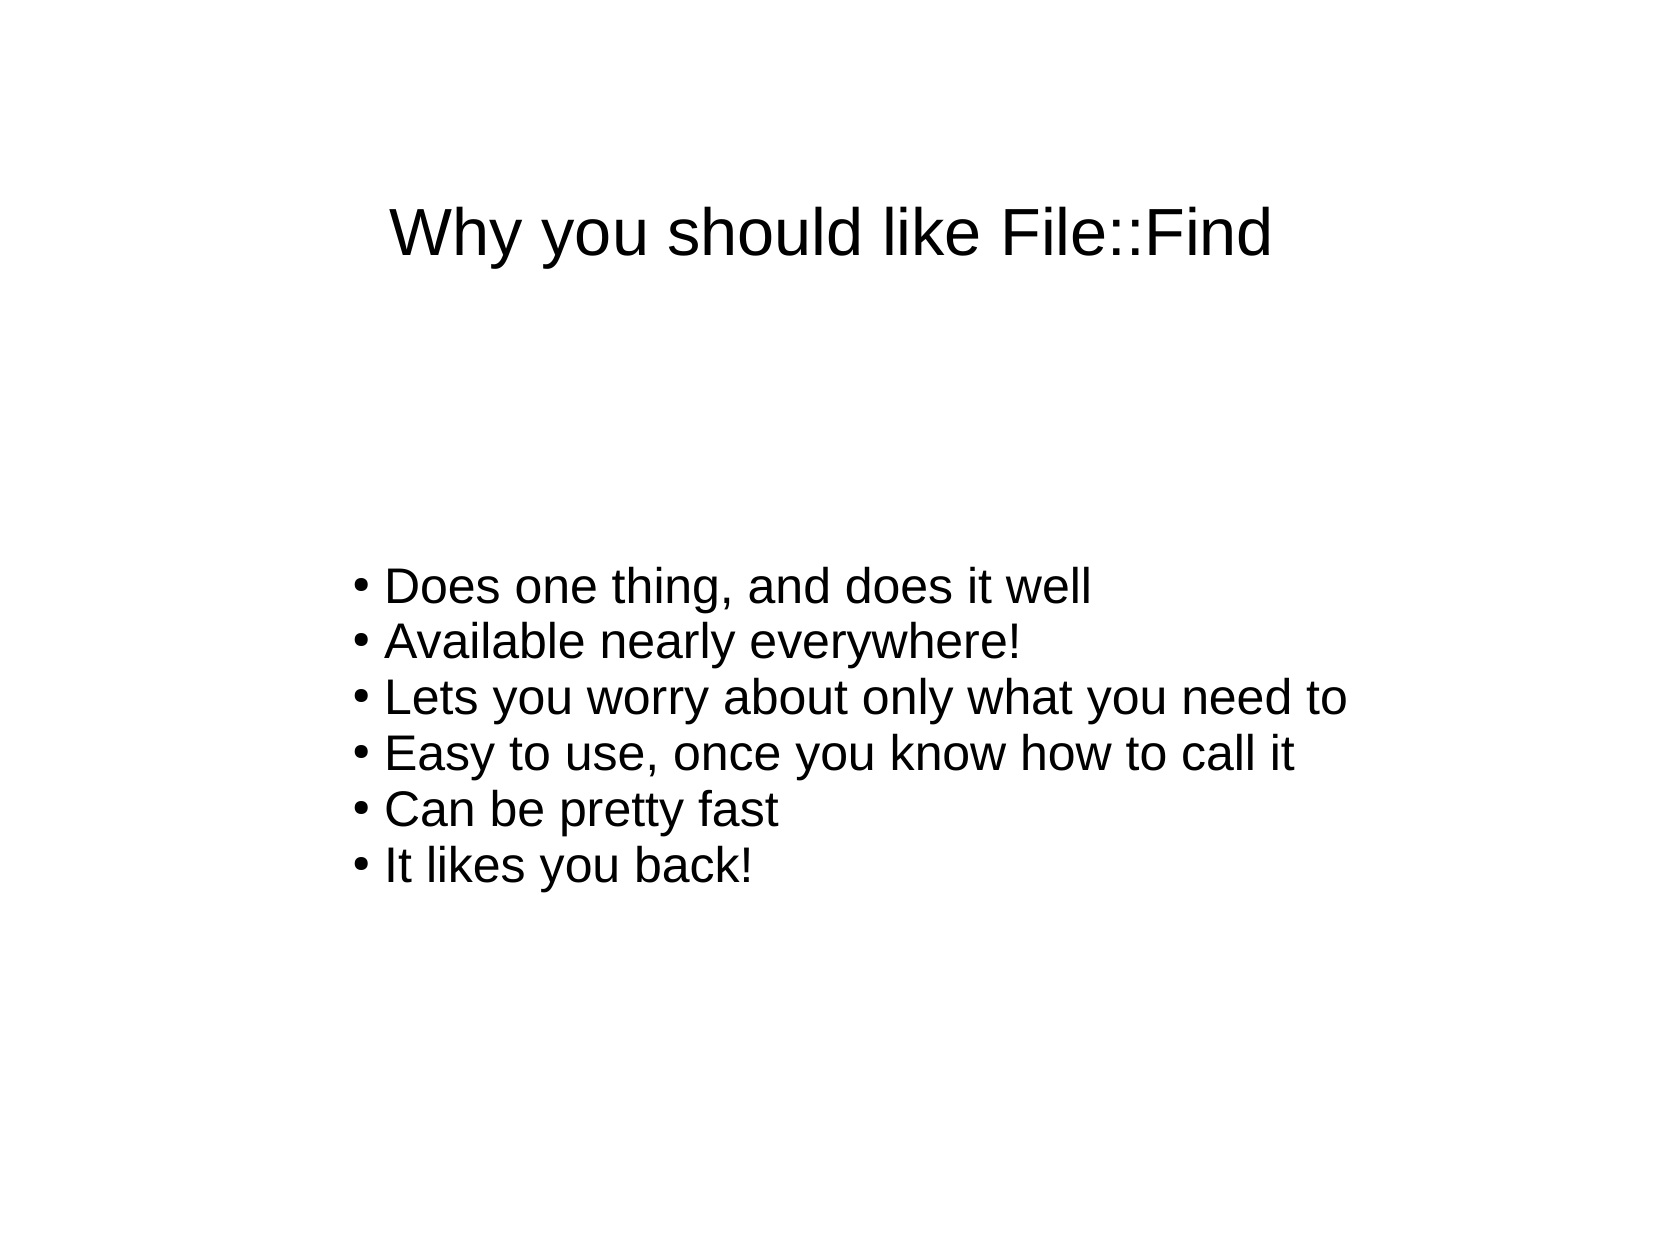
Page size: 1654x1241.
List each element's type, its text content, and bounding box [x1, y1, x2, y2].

text_box Why you should like File::Find [375, 187, 1292, 278]
text_box Does one thing, and does it well Available nearly everywhere! Lets you worry about only what you need to Easy to use, once you know how to call it Can be pretty fast It likes you back! [337, 550, 1365, 901]
